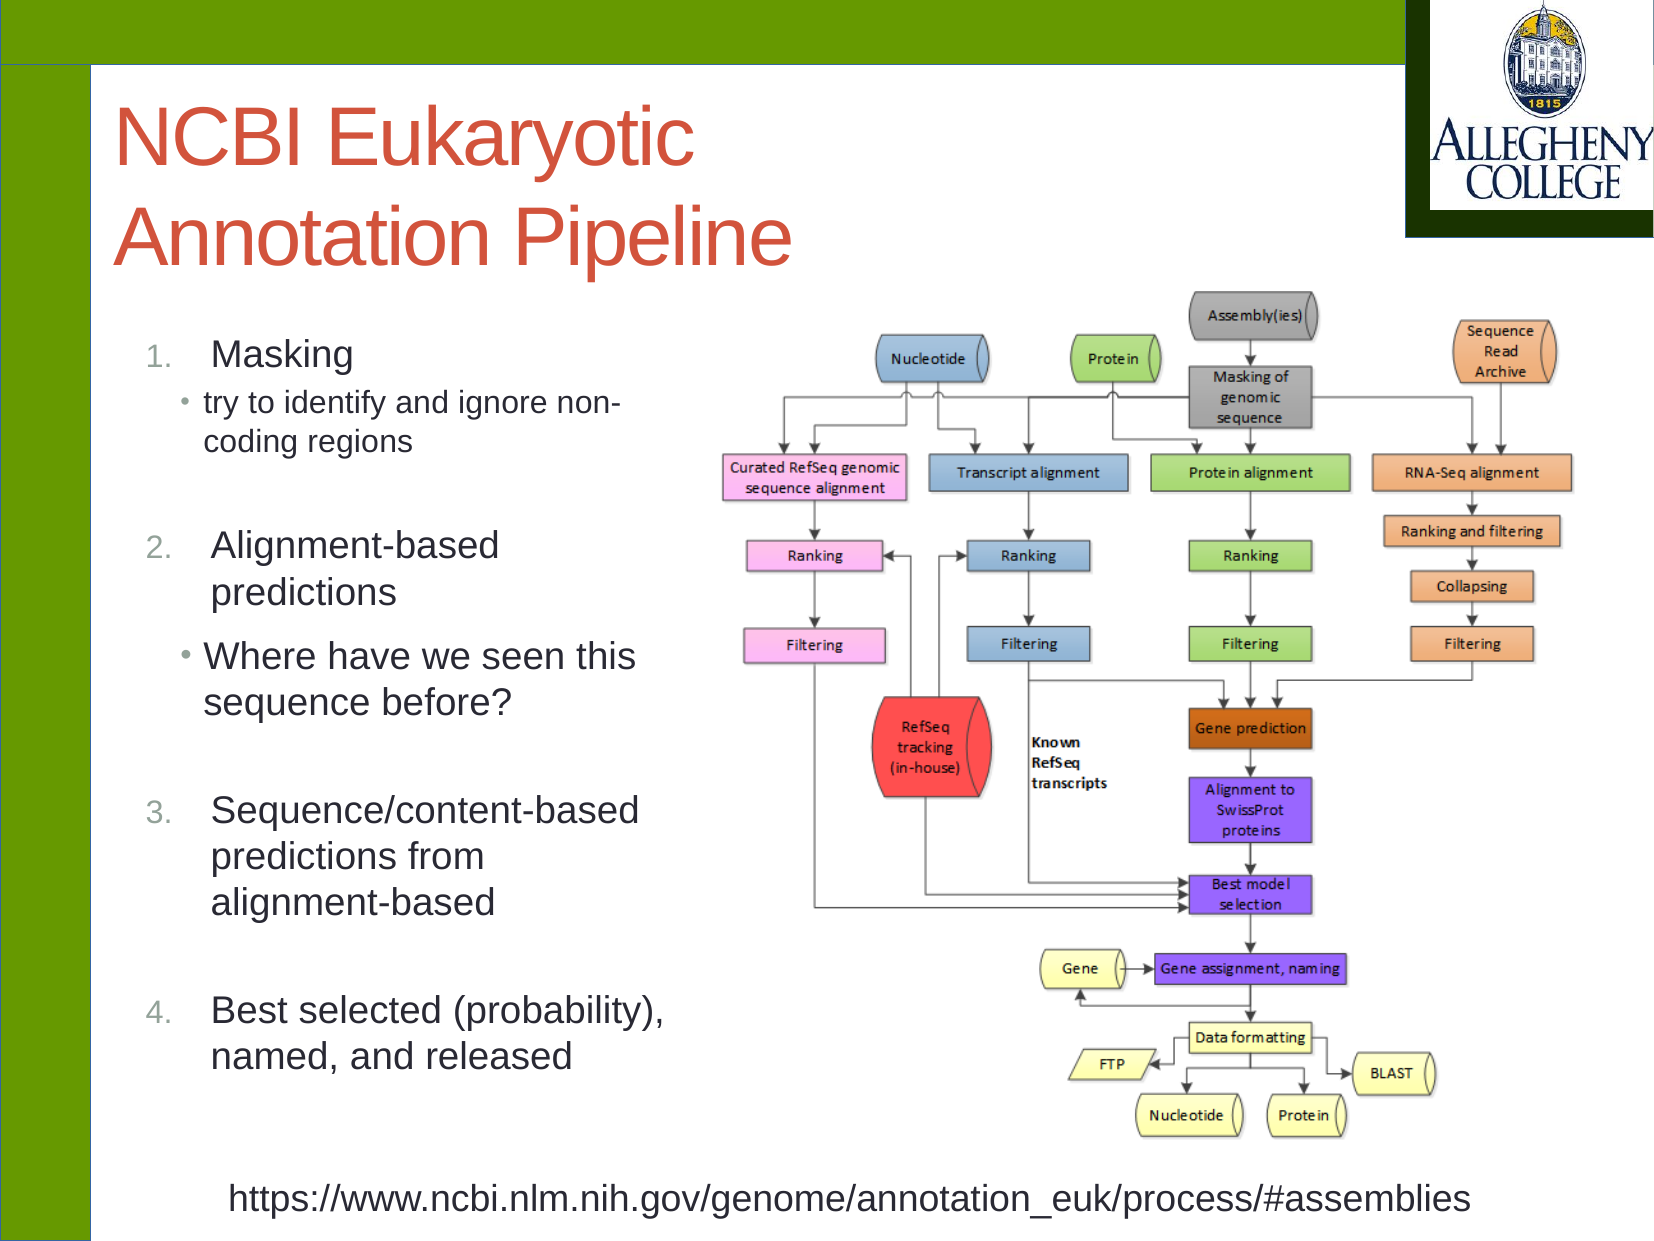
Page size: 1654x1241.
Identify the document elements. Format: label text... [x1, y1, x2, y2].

title NCBI Eukaryotic Annotation Pipeline [98, 75, 1449, 289]
text_box [1449, 210, 1654, 238]
picture [1430, 0, 1654, 210]
text_box [0, 0, 1430, 1241]
list Masking try to identify and ignore non-coding regions Alignment-based predictions Where have we seen this sequence before? Sequence/content-based predictions from alignment-based Best selected (probability), named, and released [130, 321, 691, 1096]
picture [720, 238, 1576, 1216]
text_box https://www.ncbi.nlm.nih.gov/genome/annotation_euk/process/#assemblies [213, 1166, 1567, 1227]
